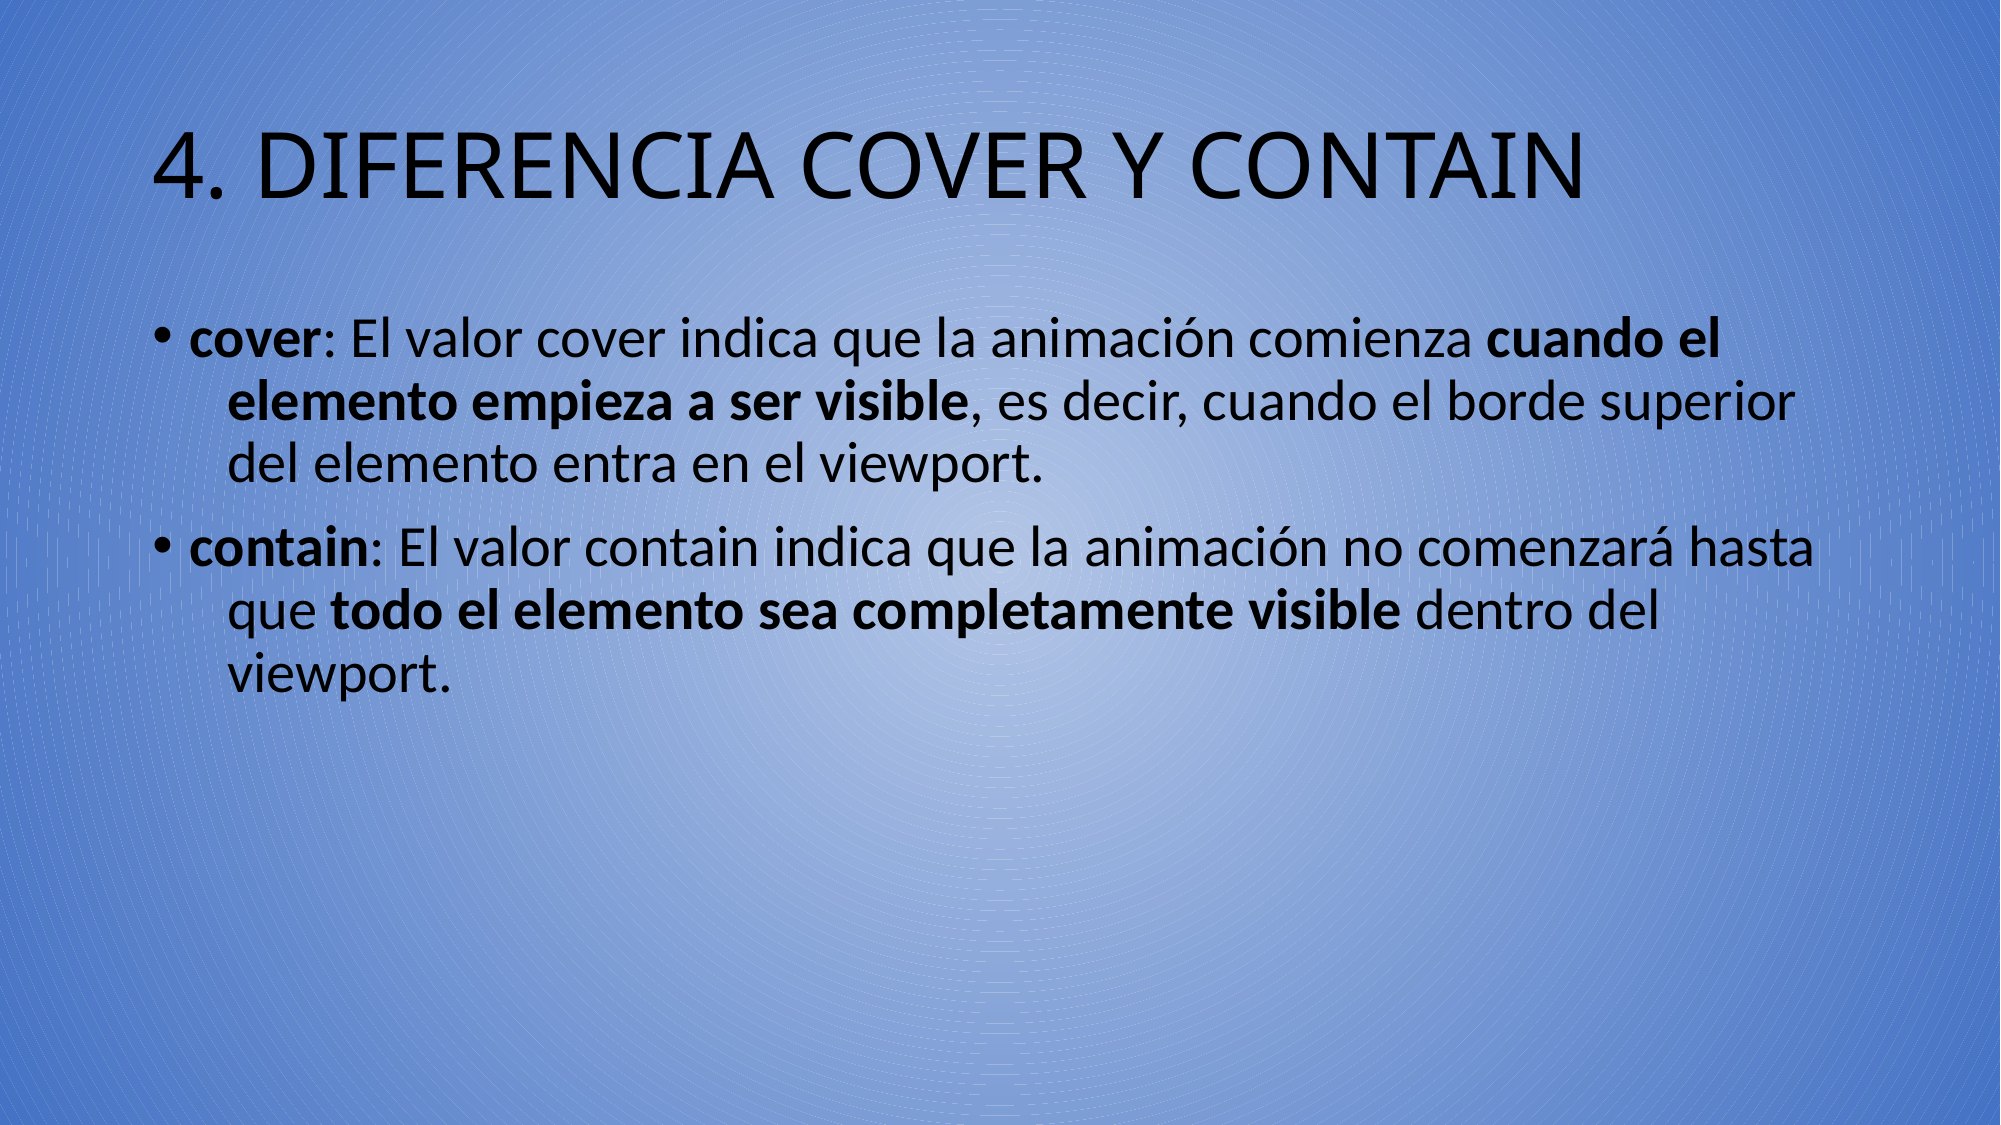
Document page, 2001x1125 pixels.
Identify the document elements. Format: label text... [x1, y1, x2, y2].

list cover: El valor cover indica que la animación comienza cuando el elemento empieza a ser visible, es decir, cuando el borde superior del elemento entra en el viewport. contain: El valor contain indica que la animación no comenzará hasta que todo el elemento sea completamente visible dentro del viewport. [137, 299, 1863, 1014]
title 4. DIFERENCIA COVER Y CONTAIN [137, 59, 1863, 278]
